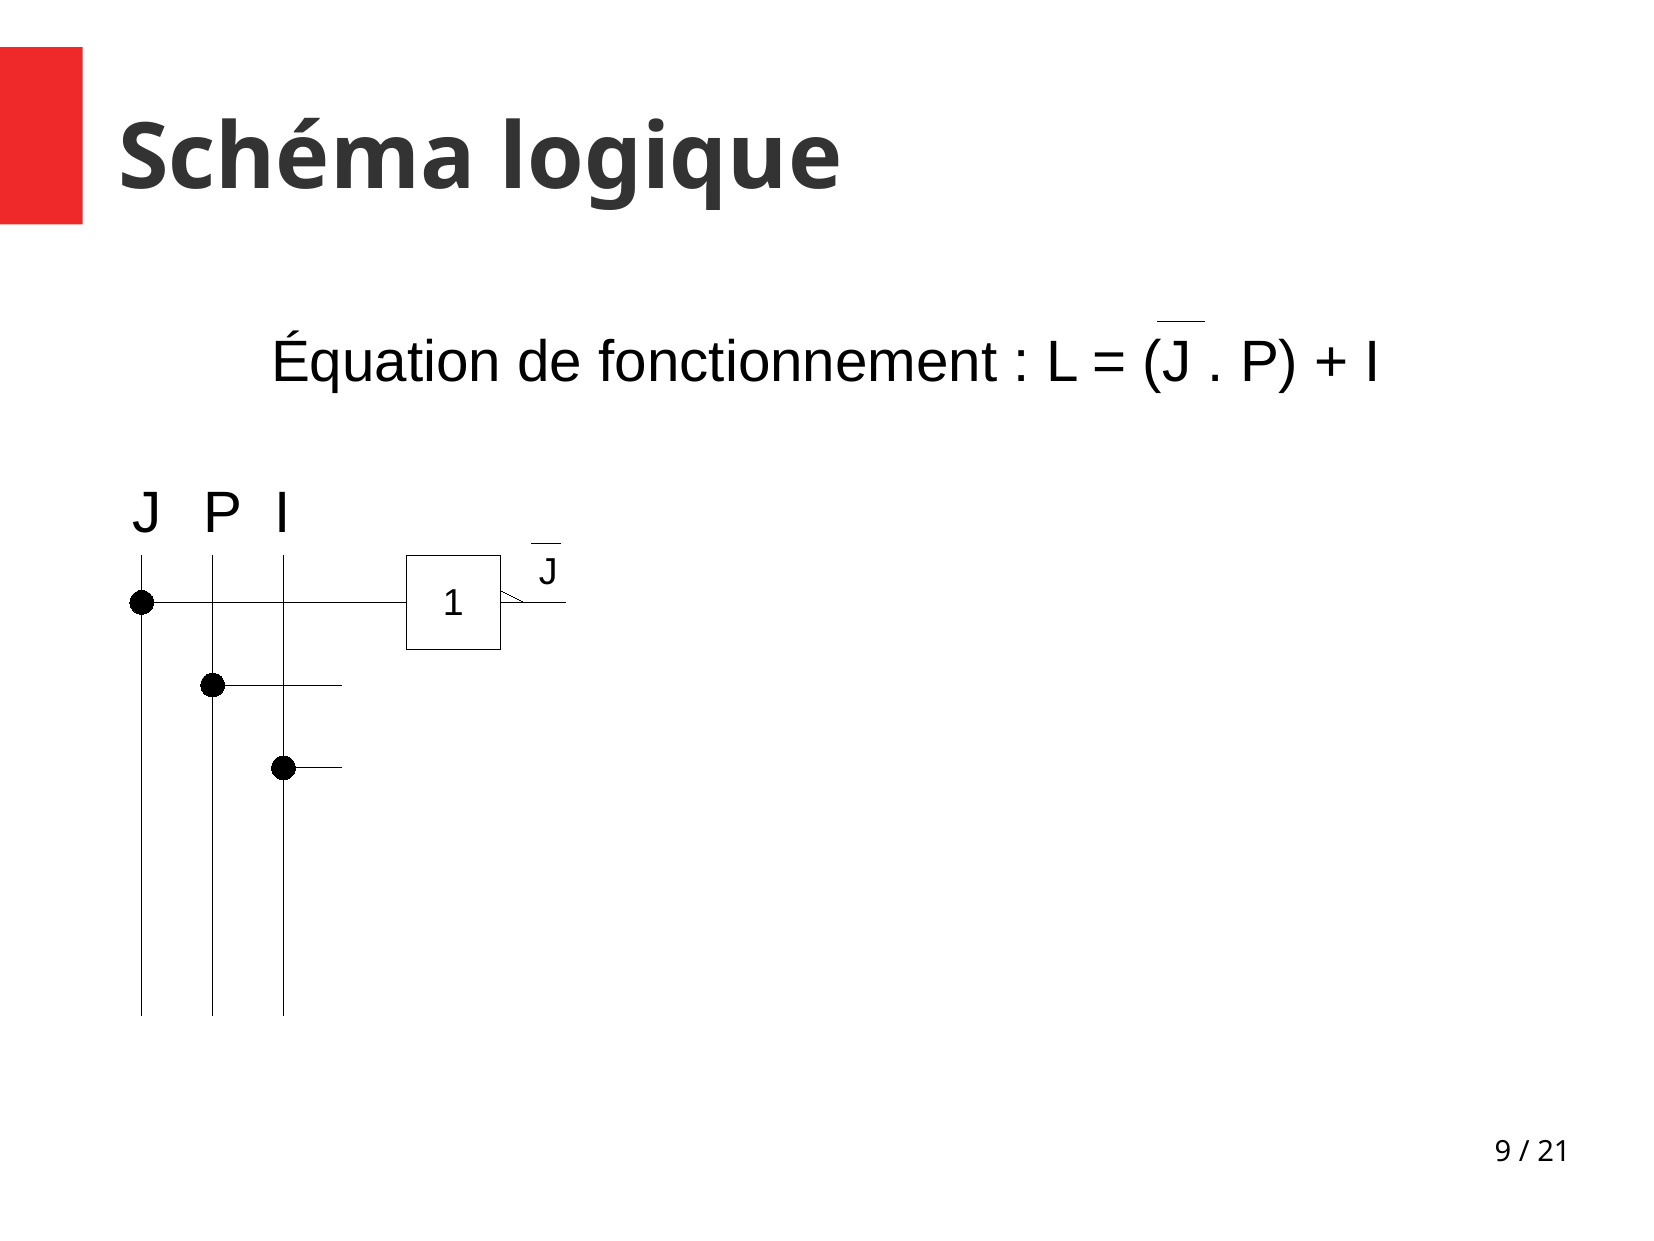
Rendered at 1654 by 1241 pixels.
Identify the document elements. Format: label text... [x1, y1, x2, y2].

text_box I [259, 472, 319, 556]
text_box [129, 590, 154, 615]
text_box [342, 566, 1146, 827]
text_box 1 [406, 555, 501, 650]
text_box [200, 673, 225, 697]
text_box Équation de fonctionnement : L = (J . P) + I [0, 321, 1654, 402]
text_box J [524, 543, 573, 601]
text_box [271, 755, 296, 780]
title Schéma logique [118, 49, 1571, 257]
text_box P [188, 472, 249, 556]
text_box J [118, 472, 178, 556]
